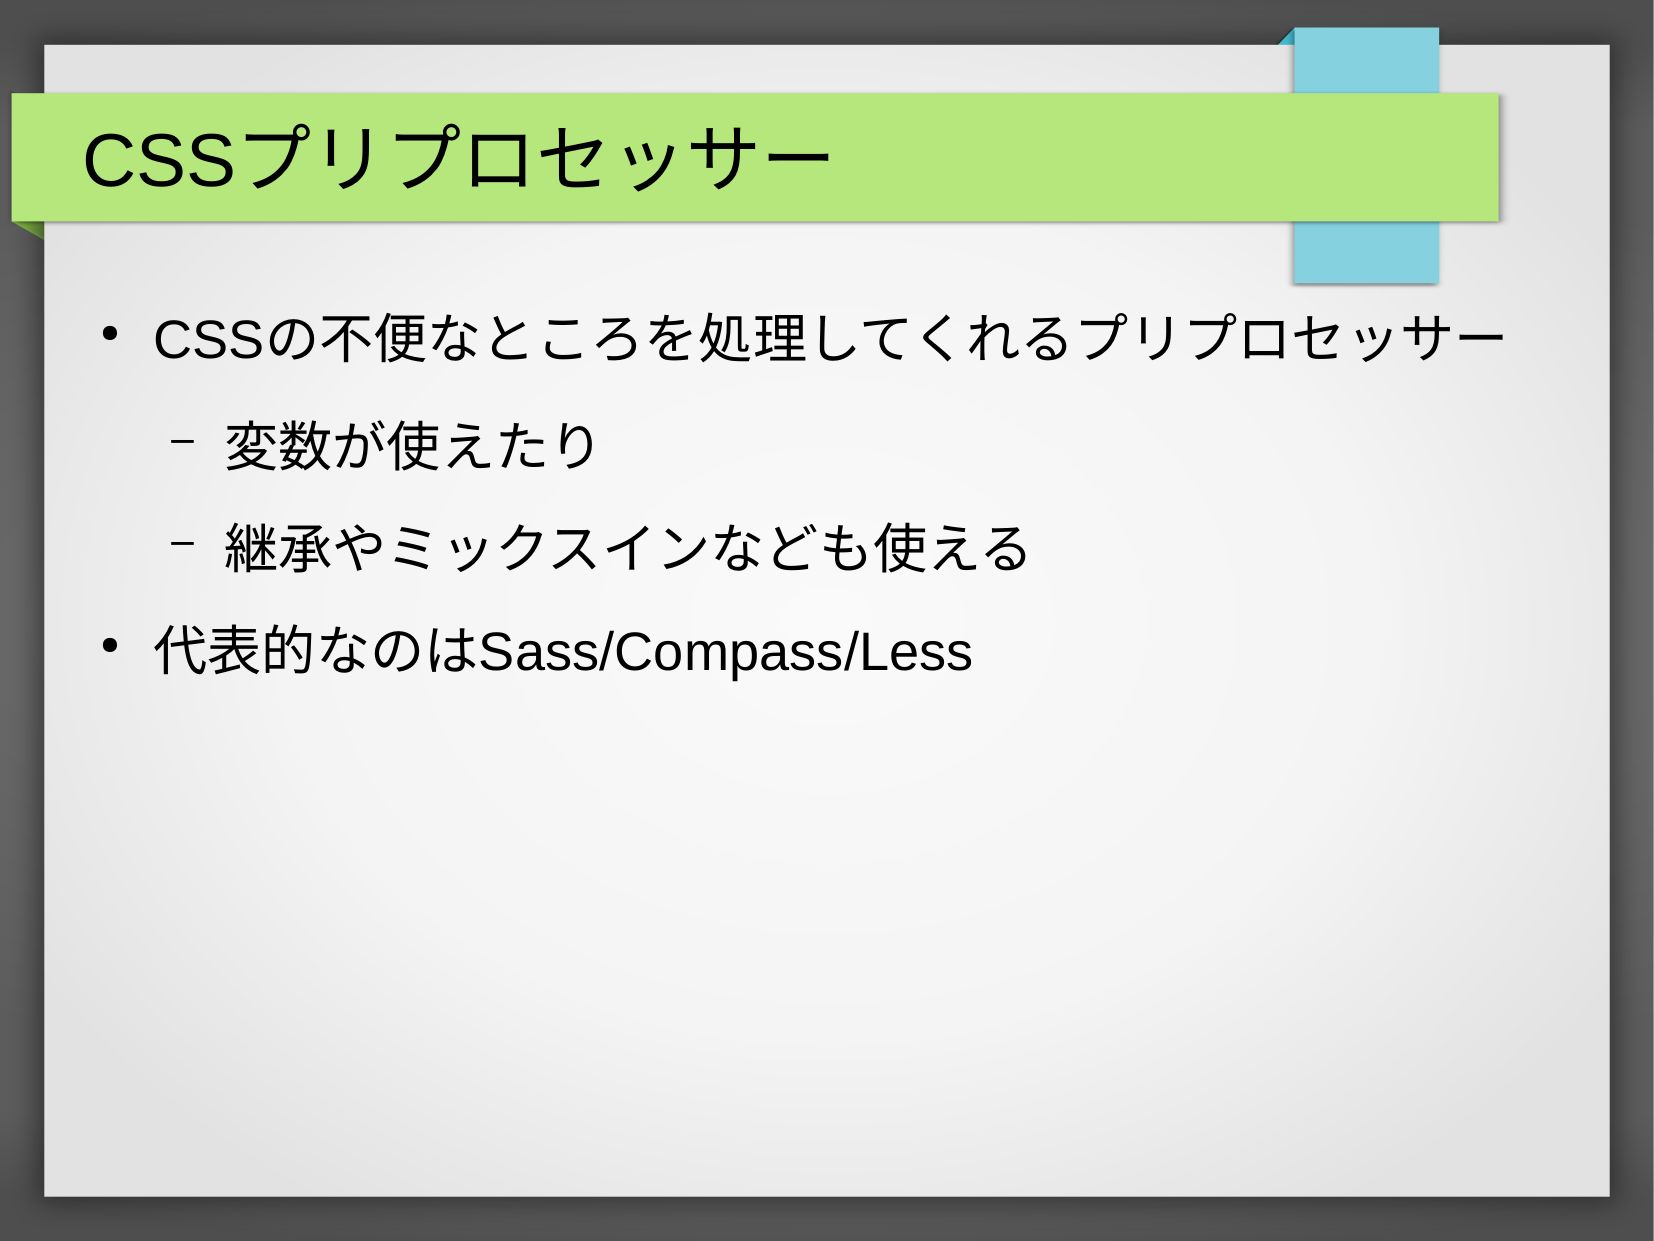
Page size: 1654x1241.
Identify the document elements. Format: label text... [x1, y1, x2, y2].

list CSSの不便なところを処理してくれるプリプロセッサー 変数が使えたり 継承やミックスインなども使える 代表的なのはSass/Compass/Less [82, 295, 1571, 1015]
title CSSプリプロセッサー [82, 94, 1264, 213]
picture [0, 0, 1654, 1241]
